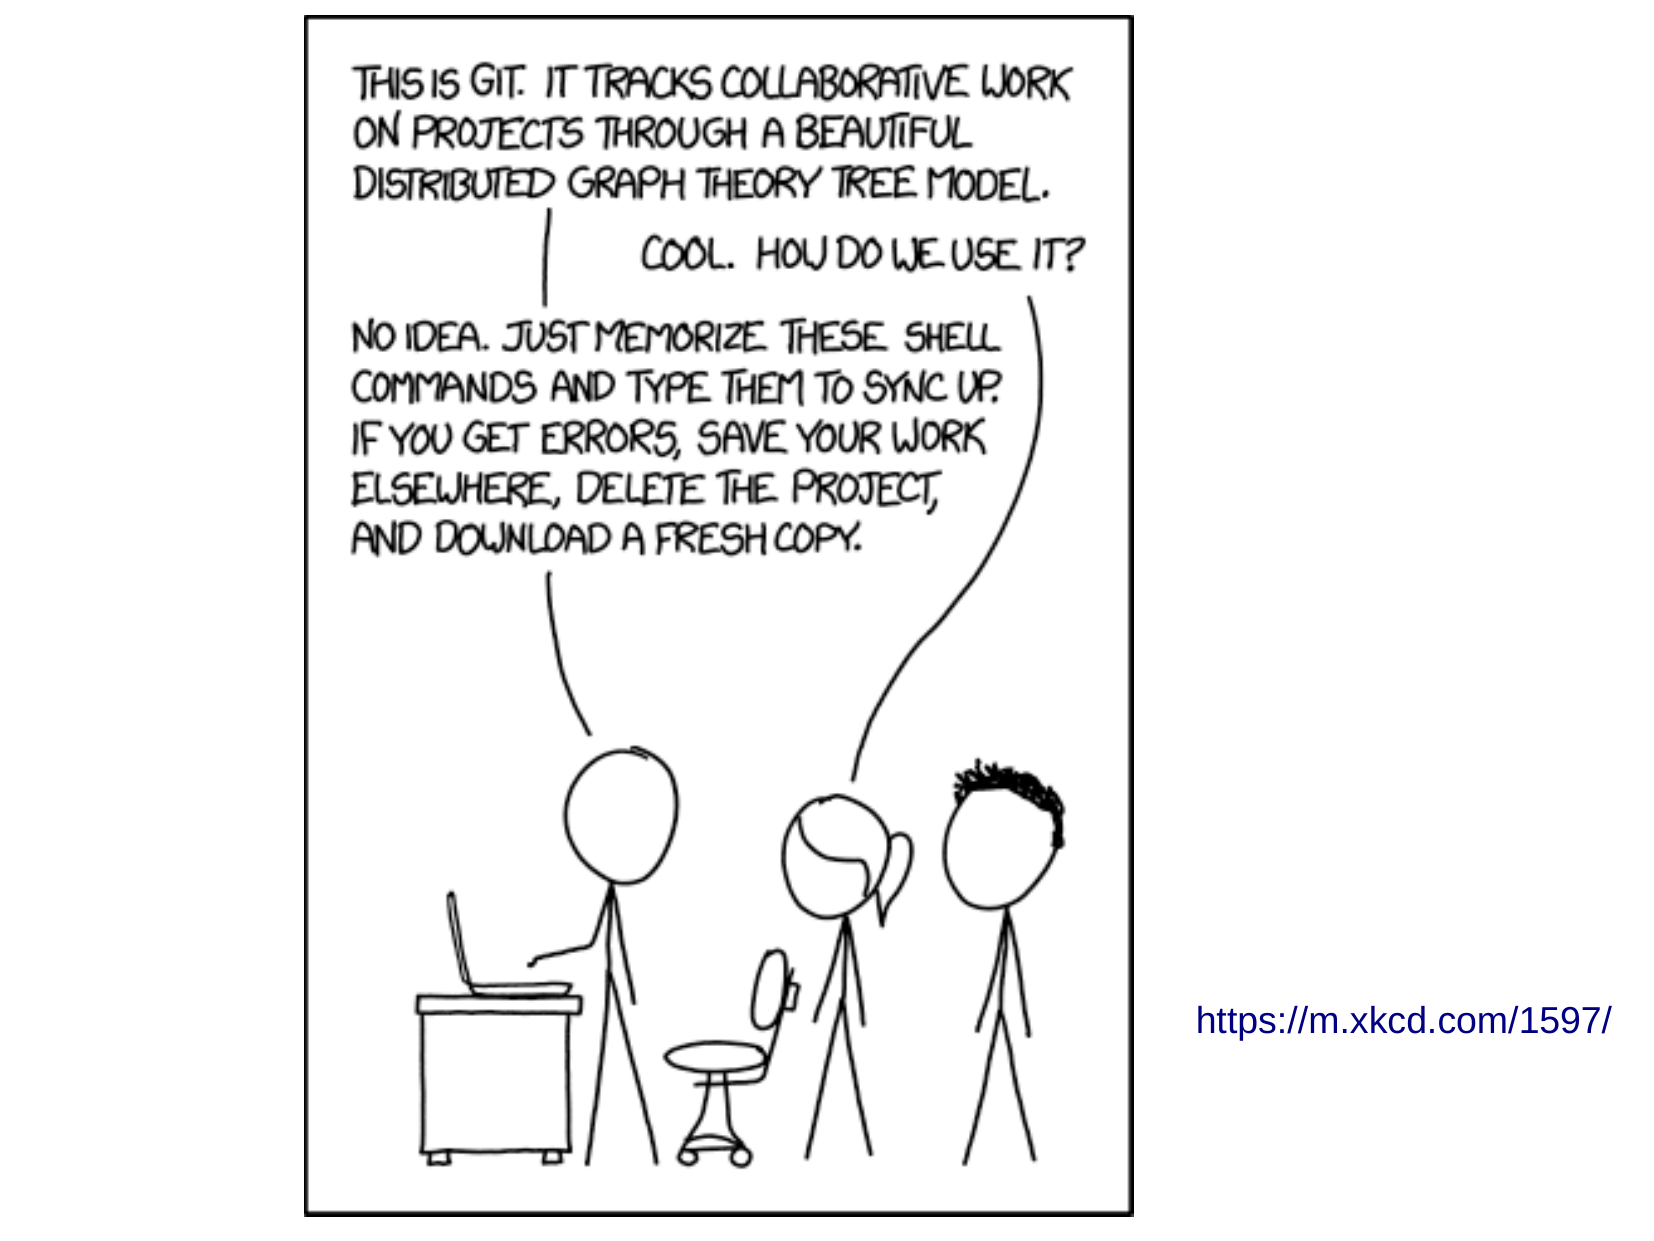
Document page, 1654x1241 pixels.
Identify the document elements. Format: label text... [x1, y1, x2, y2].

picture [304, 15, 1134, 1217]
text_box https://m.xkcd.com/1597/ [1181, 992, 1639, 1049]
